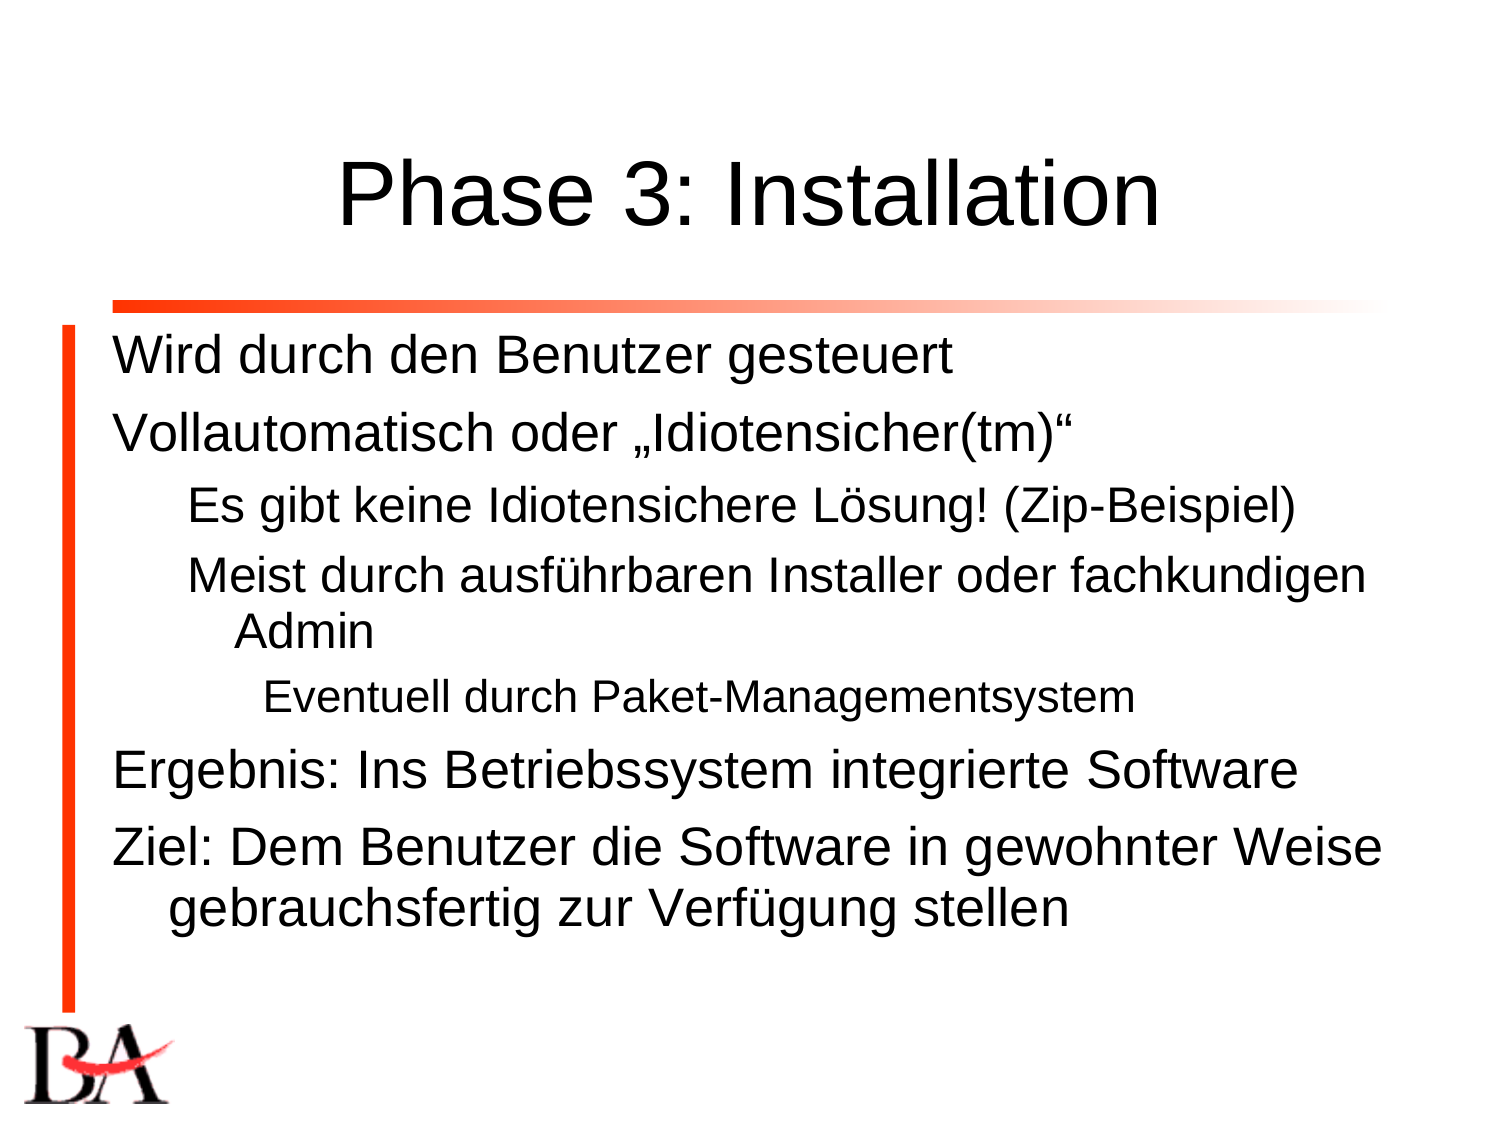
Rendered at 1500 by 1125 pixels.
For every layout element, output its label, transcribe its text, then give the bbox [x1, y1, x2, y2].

title Phase 3: Installation [112, 28, 1388, 324]
picture [24, 1024, 175, 1104]
list Wird durch den Benutzer gesteuert Vollautomatisch oder „Idiotensicher(tm)“ Es gibt keine Idiotensichere Lösung! (Zip-Beispiel) Meist durch ausführbaren Installer oder fachkundigen Admin Eventuell durch Paket-Managementsystem Ergebnis: Ins Betriebssystem integrierte Software Ziel: Dem Benutzer die Software in gewohnter Weise gebrauchsfertig zur Verfügung stellen [112, 324, 1388, 1036]
